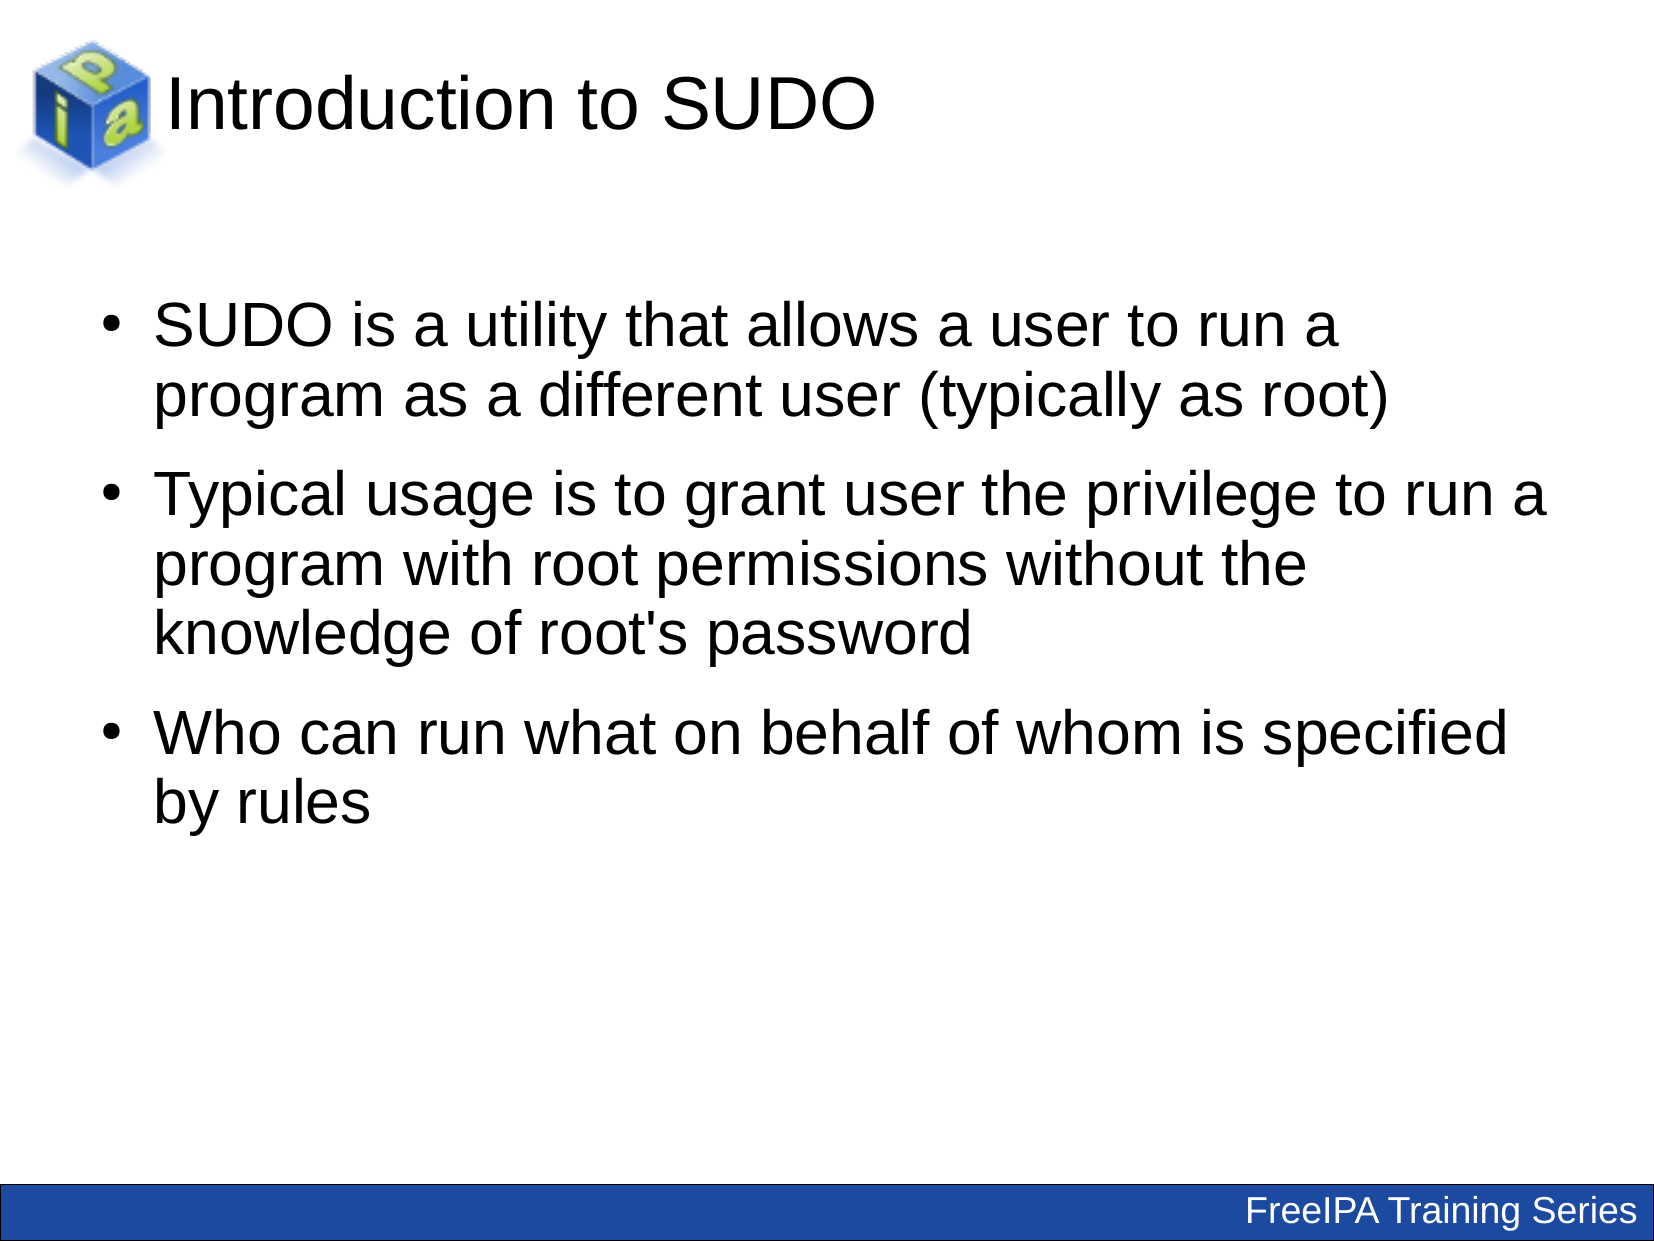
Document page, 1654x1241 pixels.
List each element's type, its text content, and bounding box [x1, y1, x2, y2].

picture [17, 34, 165, 193]
title Introduction to SUDO [165, 0, 1654, 208]
list SUDO is a utility that allows a user to run a program as a different user (typically as root) Typical usage is to grant user the privilege to run a program with root permissions without the knowledge of root's password Who can run what on behalf of whom is specified by rules [82, 290, 1571, 1109]
